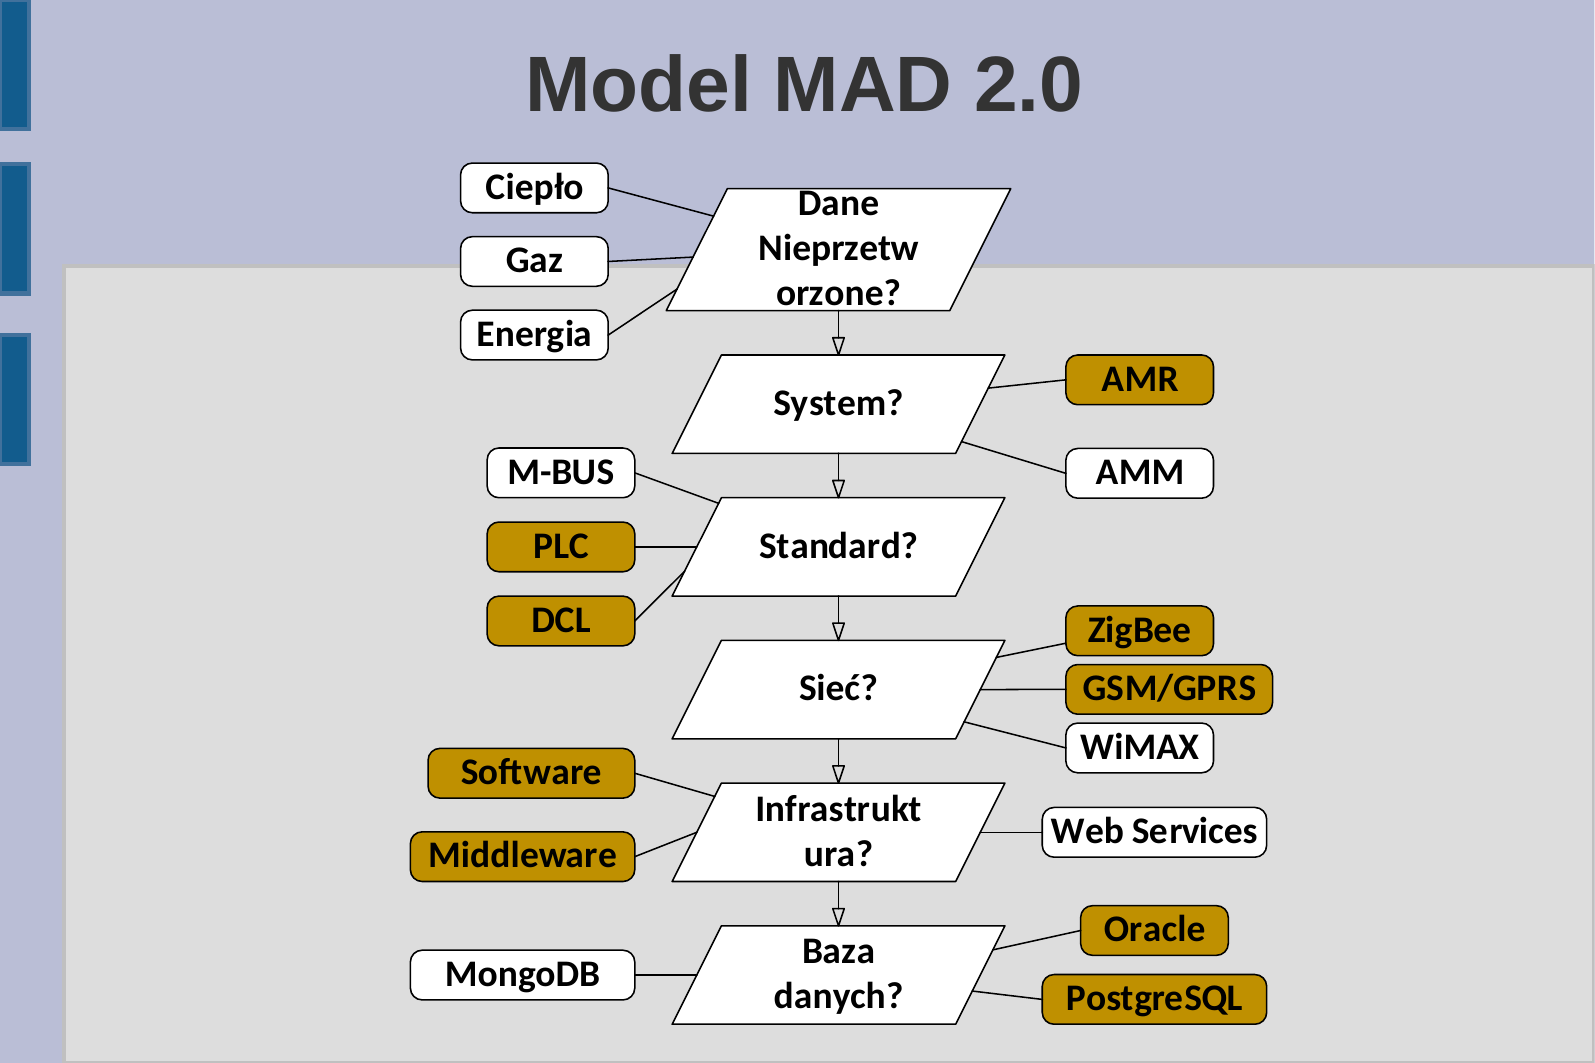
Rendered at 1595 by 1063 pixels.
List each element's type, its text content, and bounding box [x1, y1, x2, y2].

chart [407, 160, 1274, 1025]
title Model MAD 2.0 [335, 0, 1274, 161]
